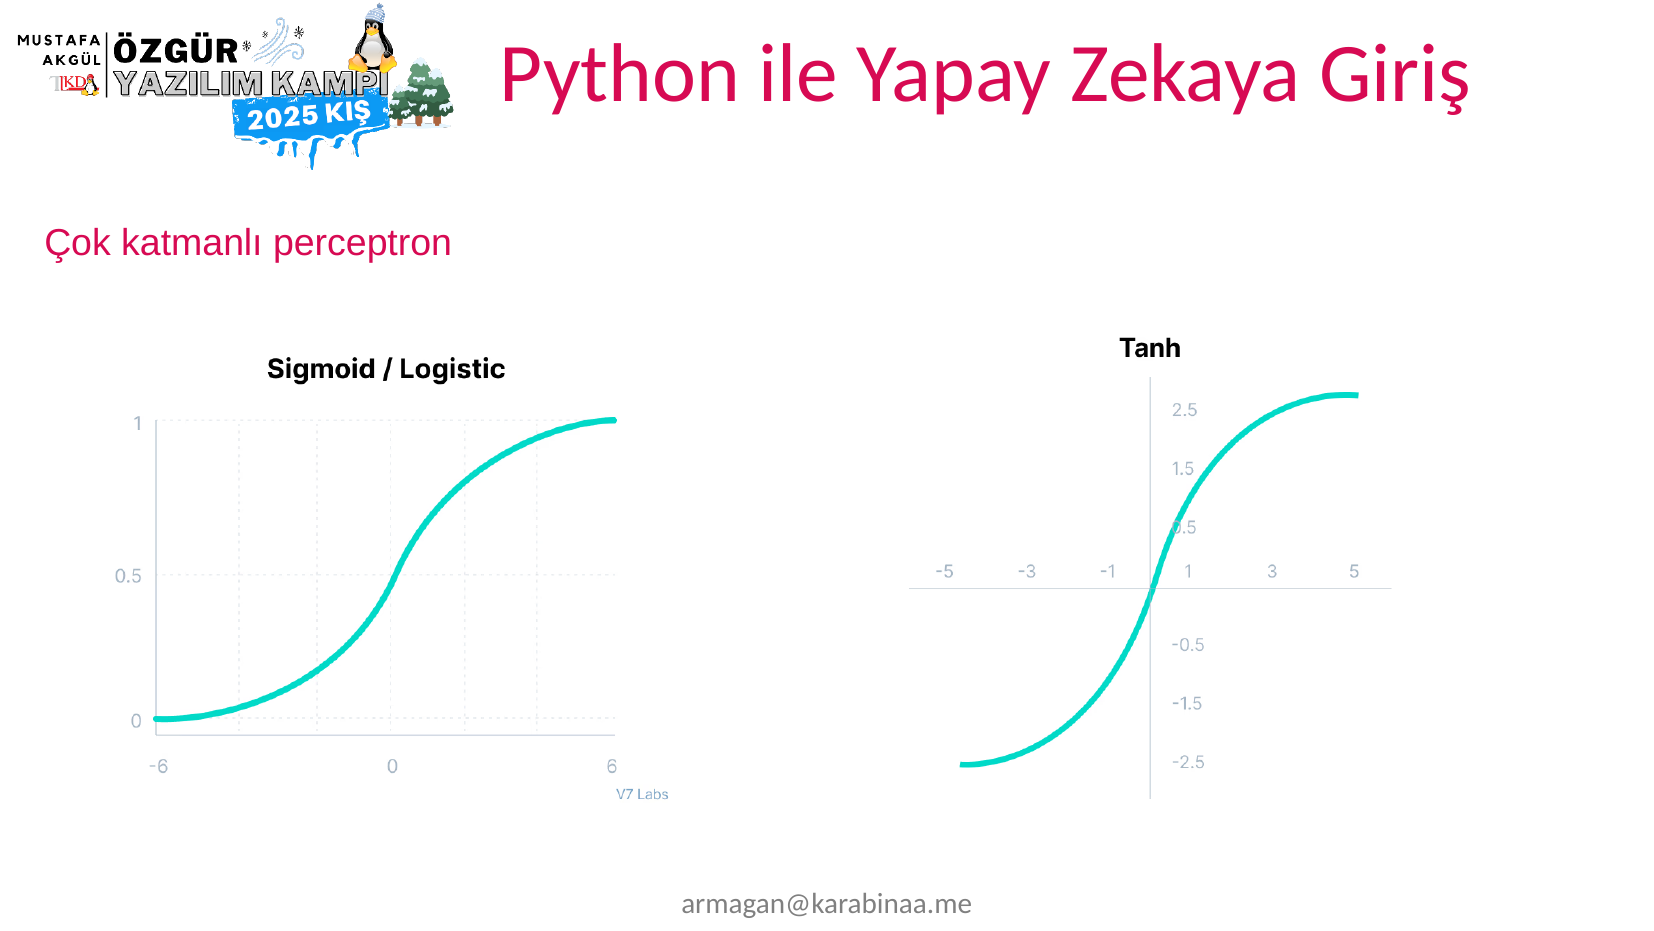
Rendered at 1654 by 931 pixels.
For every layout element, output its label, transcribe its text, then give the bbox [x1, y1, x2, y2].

picture [0, 0, 463, 177]
picture [55, 310, 680, 810]
picture [856, 302, 1444, 810]
text_box Python ile Yapay Zekaya Giriş [484, 10, 1654, 126]
text_box Çok katmanlı perceptron [29, 213, 854, 271]
text_box armagan@karabinaa.me [0, 877, 1654, 928]
